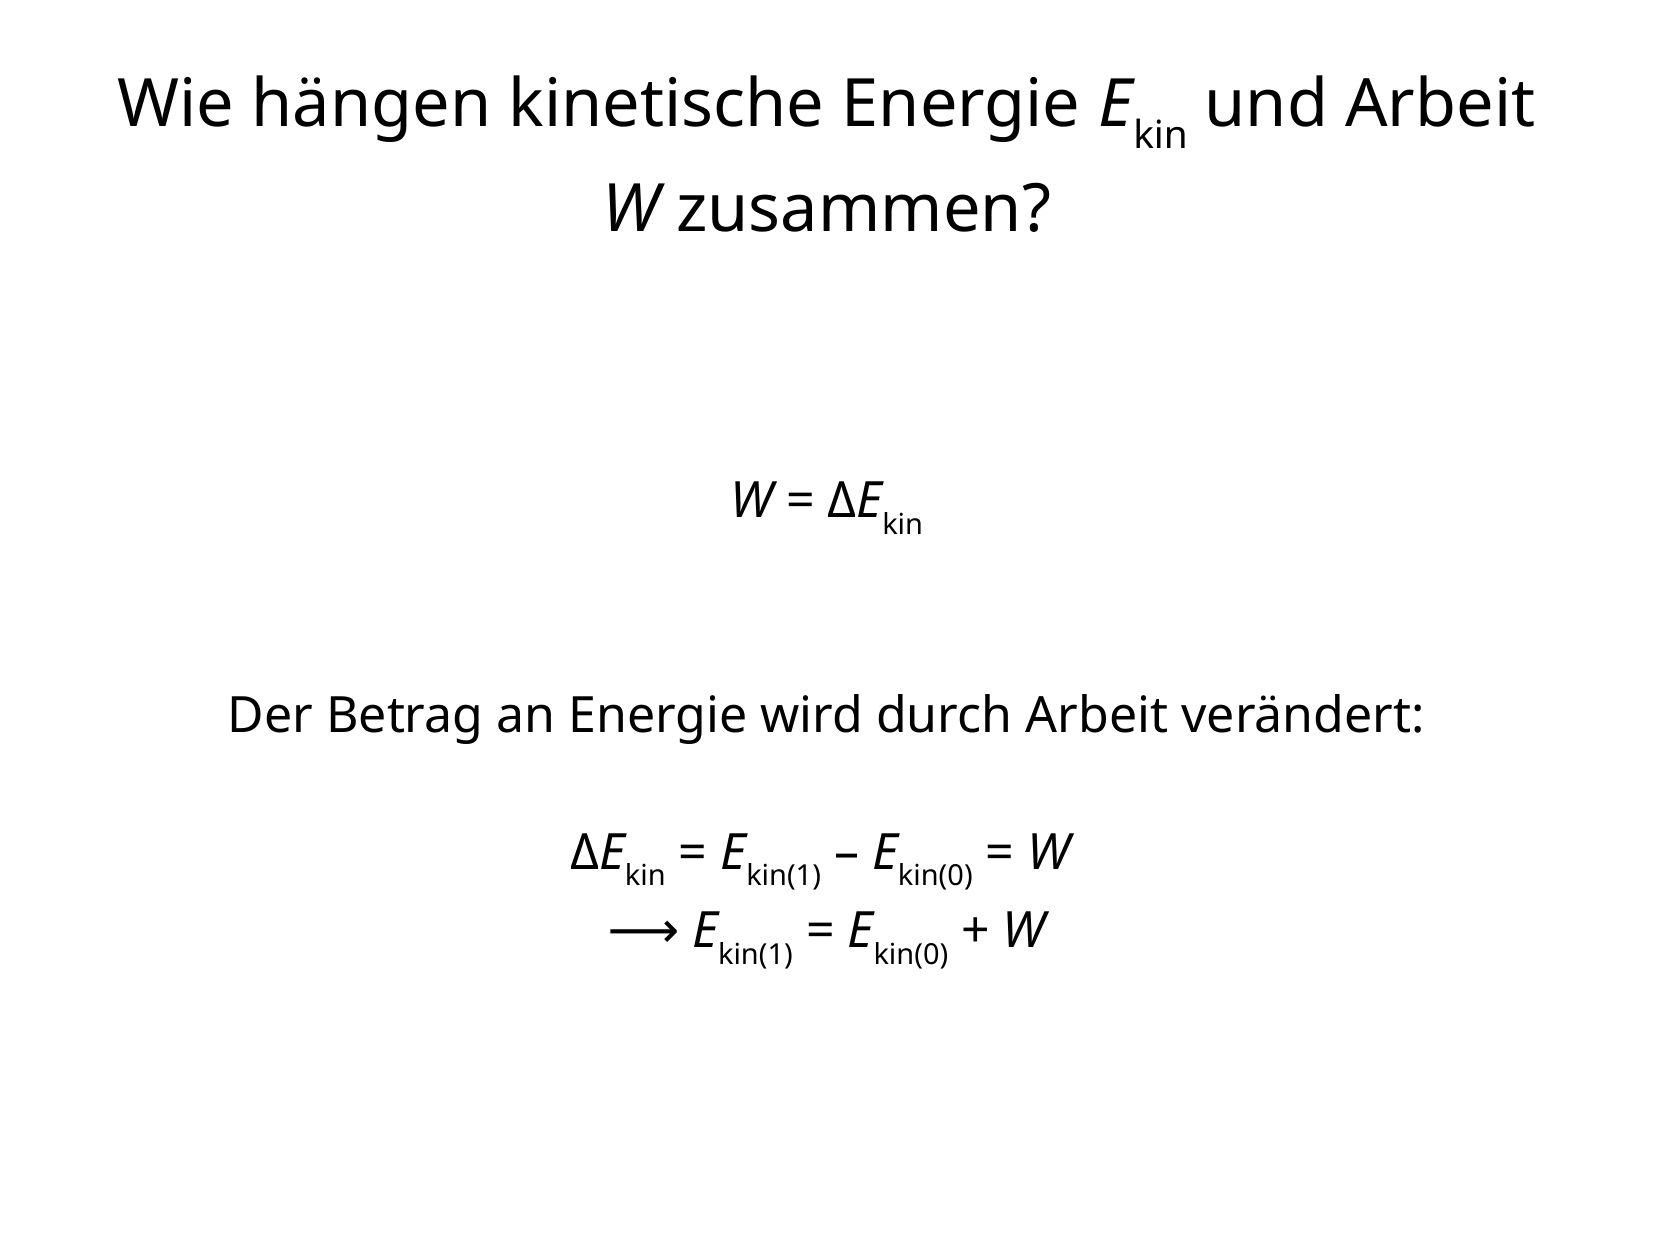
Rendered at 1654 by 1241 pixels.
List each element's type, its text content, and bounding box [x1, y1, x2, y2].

subtitle W = ΔEkin Der Betrag an Energie wird durch Arbeit verändert: ΔEkin = Ekin(1) – Ekin(0) = W ⟶ Ekin(1) = Ekin(0) + W [82, 335, 1571, 966]
title Wie hängen kinetische Energie Ekin und Arbeit W zusammen? [82, 49, 1571, 257]
